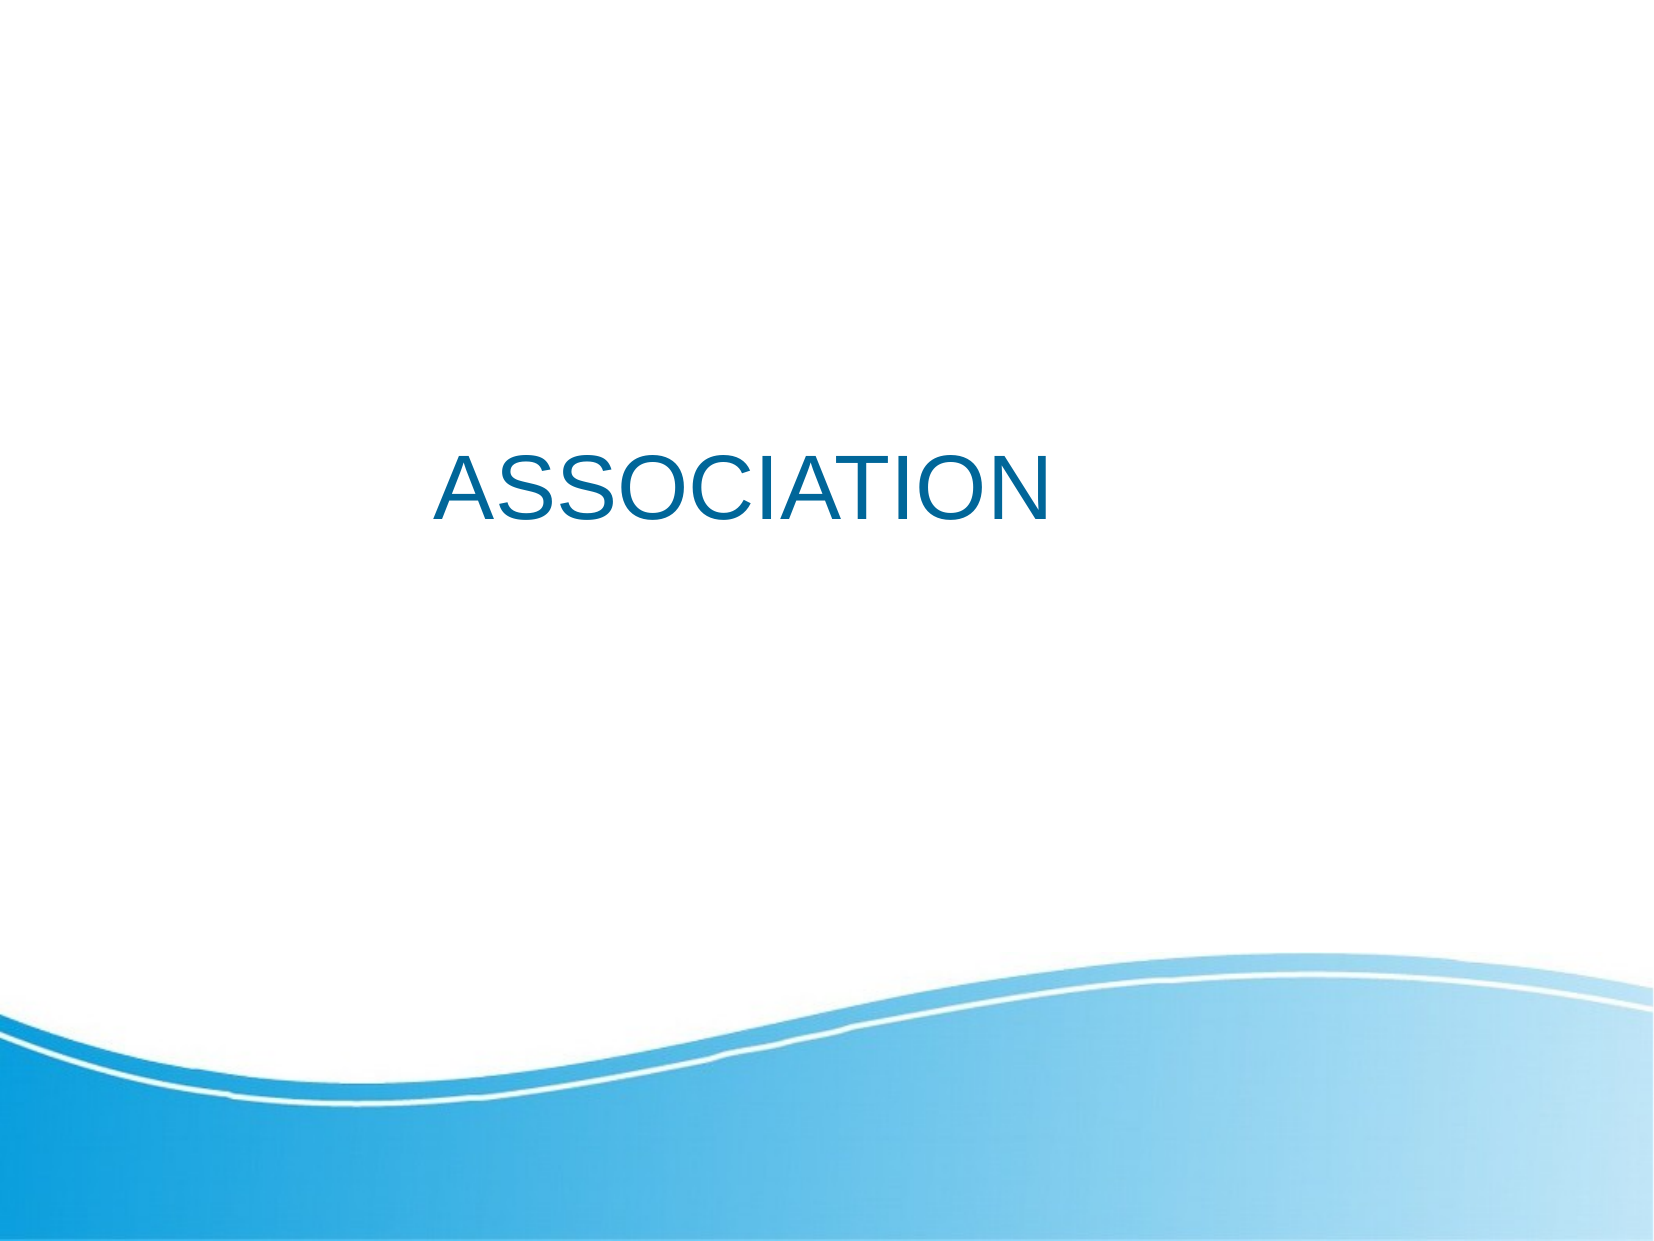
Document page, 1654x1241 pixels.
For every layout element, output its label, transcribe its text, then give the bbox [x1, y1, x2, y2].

picture [0, 952, 1654, 1241]
title ASSOCIATION [0, 384, 1489, 592]
